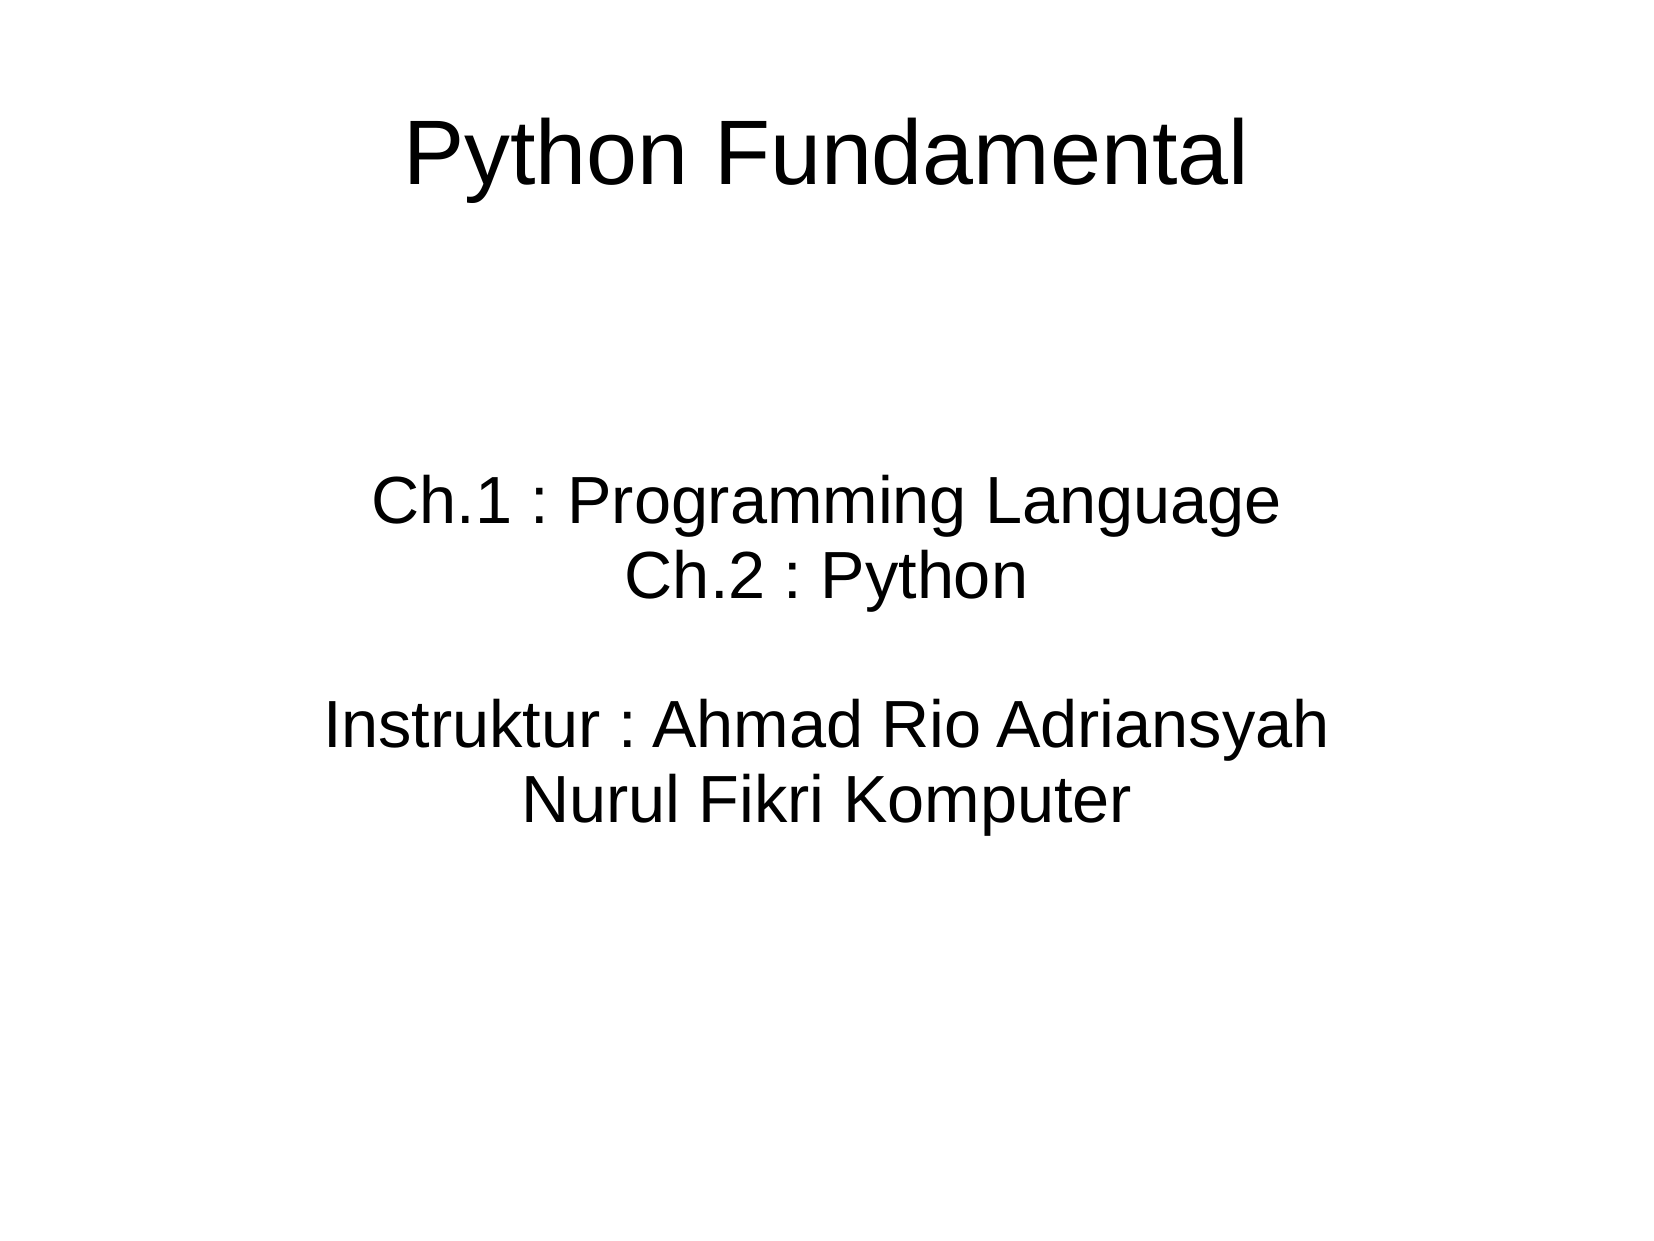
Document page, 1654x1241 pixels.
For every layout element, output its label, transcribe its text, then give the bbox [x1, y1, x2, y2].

subtitle Ch.1 : Programming Language Ch.2 : Python Instruktur : Ahmad Rio Adriansyah Nurul Fikri Komputer [82, 290, 1571, 1010]
title Python Fundamental [82, 49, 1571, 257]
